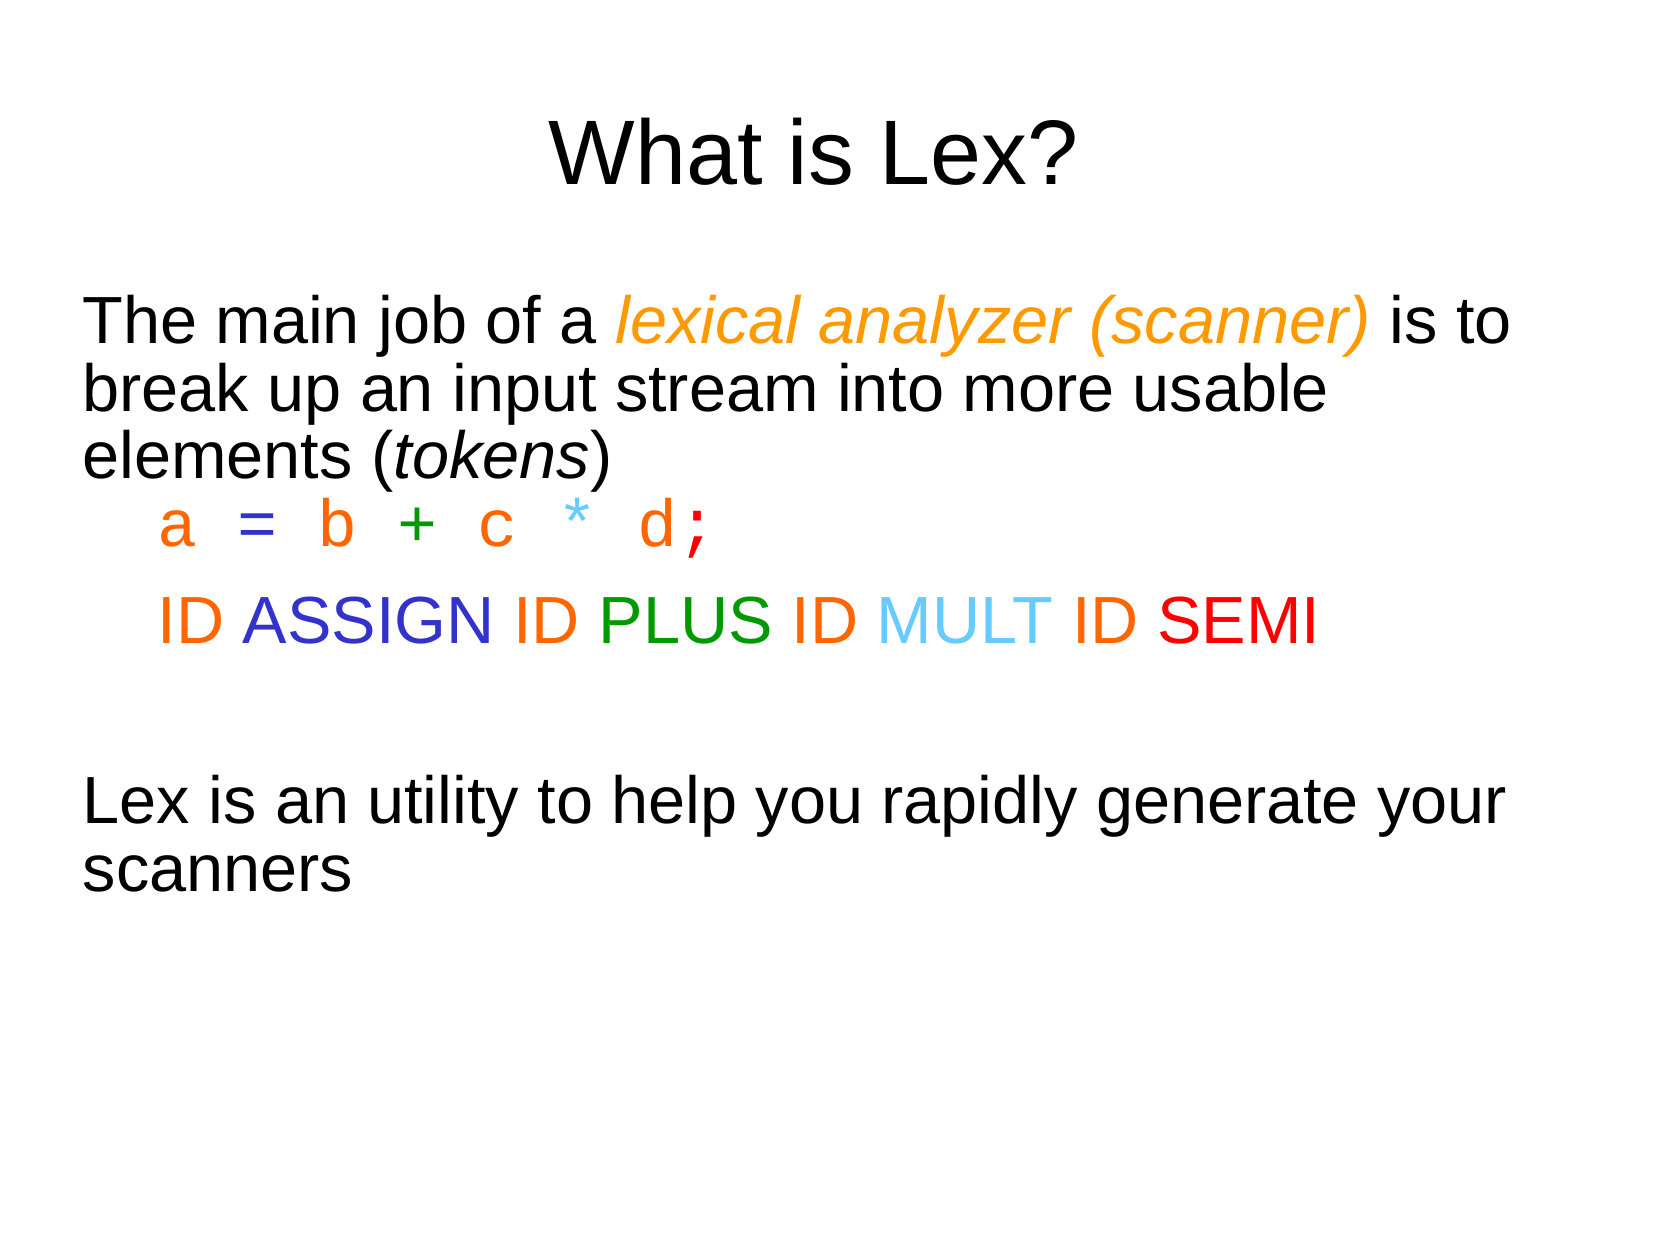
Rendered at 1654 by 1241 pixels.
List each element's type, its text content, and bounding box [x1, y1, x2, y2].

title What is Lex? [82, 49, 1571, 257]
list The main job of a lexical analyzer (scanner) is to break up an input stream into more usable elements (tokens) a = b + c * d; ID ASSIGN ID PLUS ID MULT ID SEMI Lex is an utility to help you rapidly generate your scanners [82, 290, 1538, 1010]
